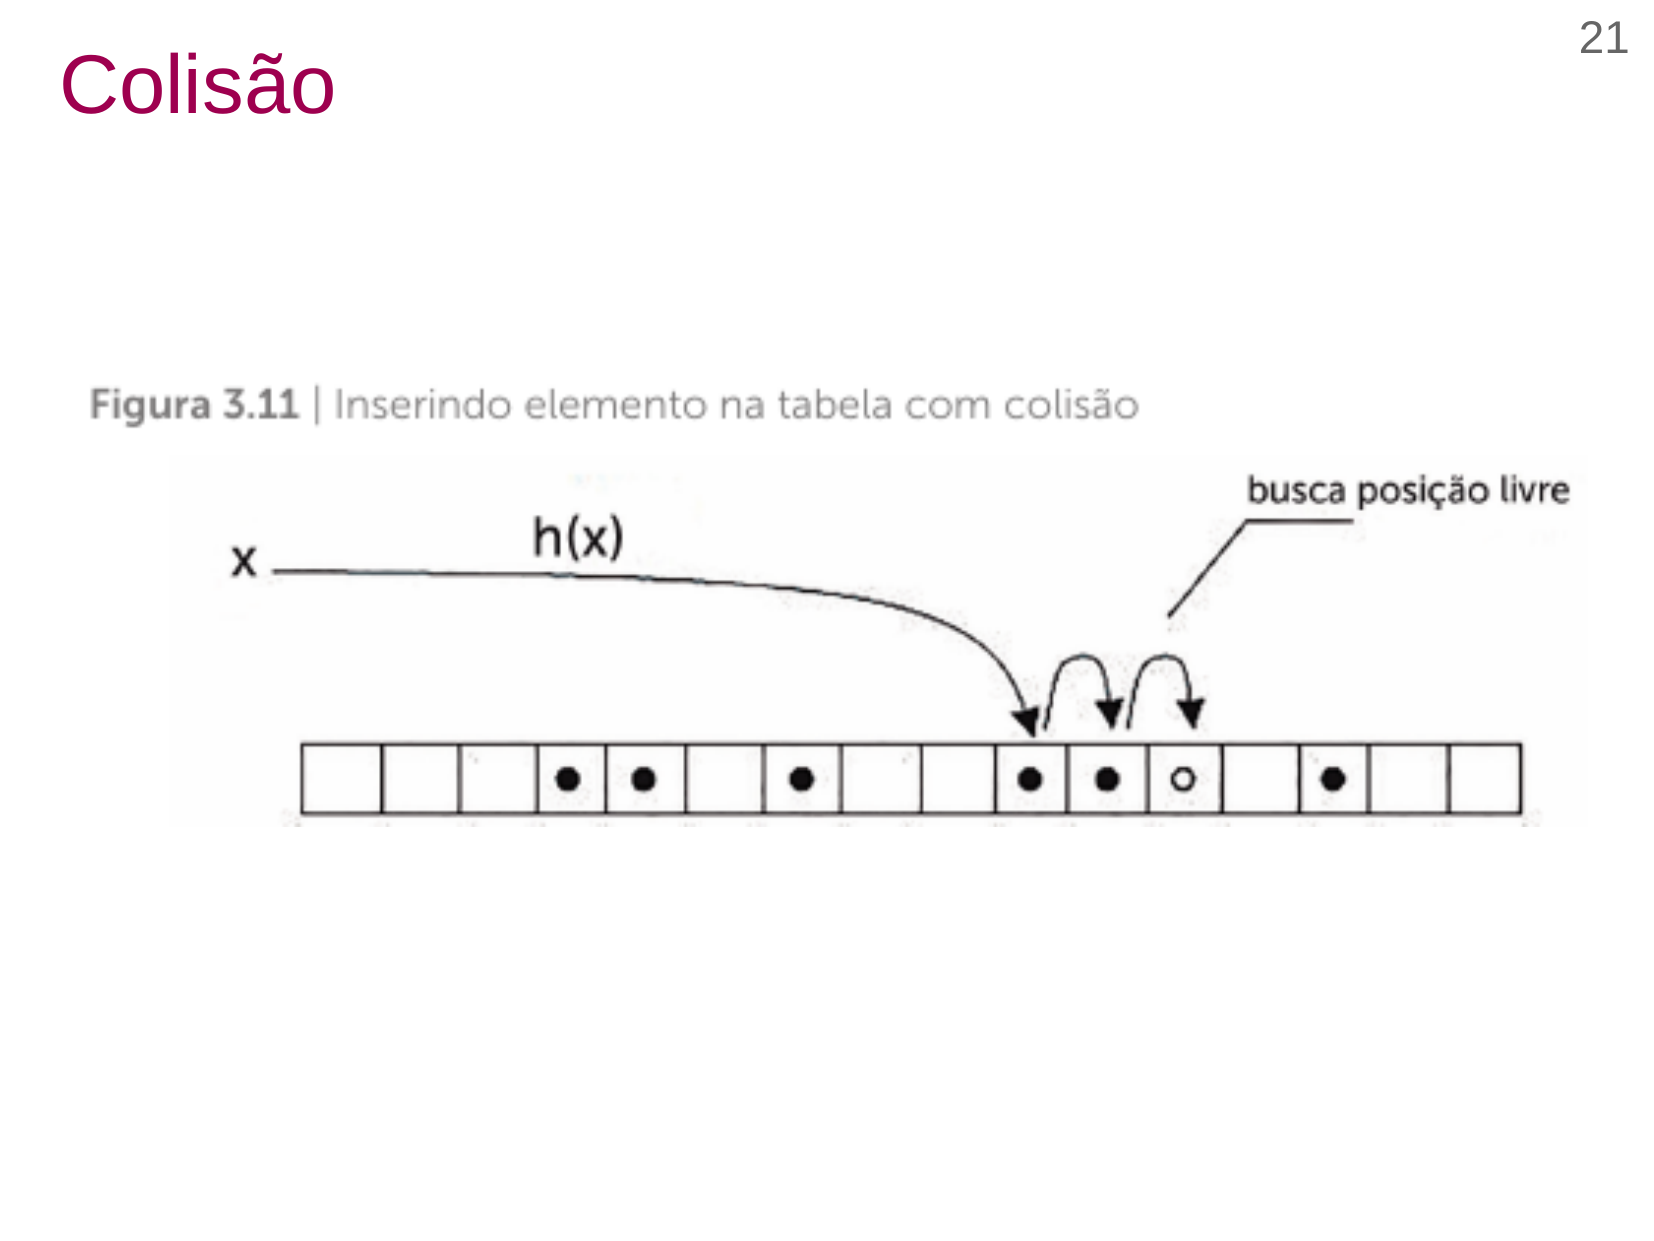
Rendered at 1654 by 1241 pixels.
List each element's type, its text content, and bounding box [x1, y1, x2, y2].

title Colisão [59, 29, 1595, 148]
picture [86, 378, 1588, 827]
